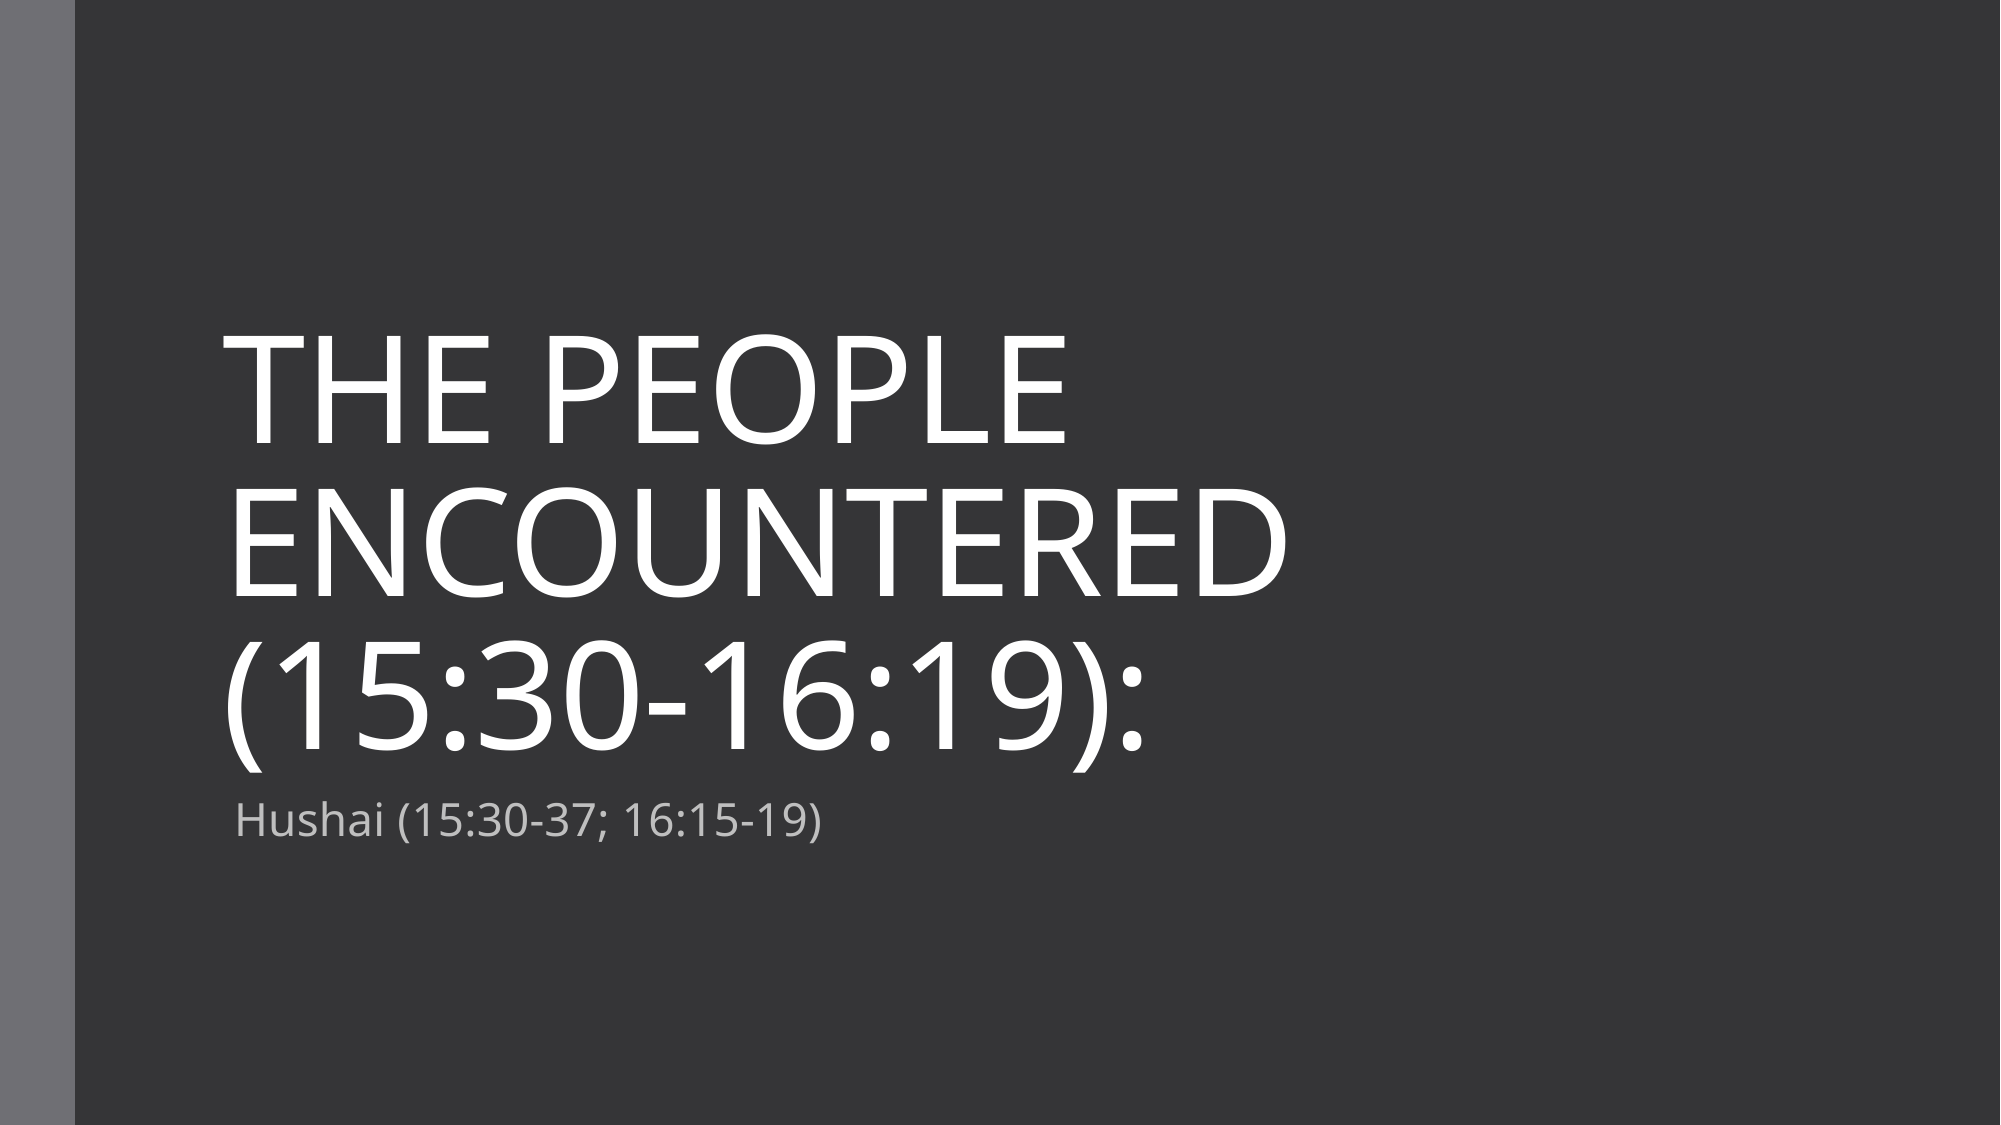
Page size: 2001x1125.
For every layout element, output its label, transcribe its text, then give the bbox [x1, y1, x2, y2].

title THE PEOPLE ENCOUNTERED (15:30-16:19): [206, 124, 1752, 787]
subtitle Hushai (15:30-37; 16:15-19) [206, 787, 1752, 1066]
